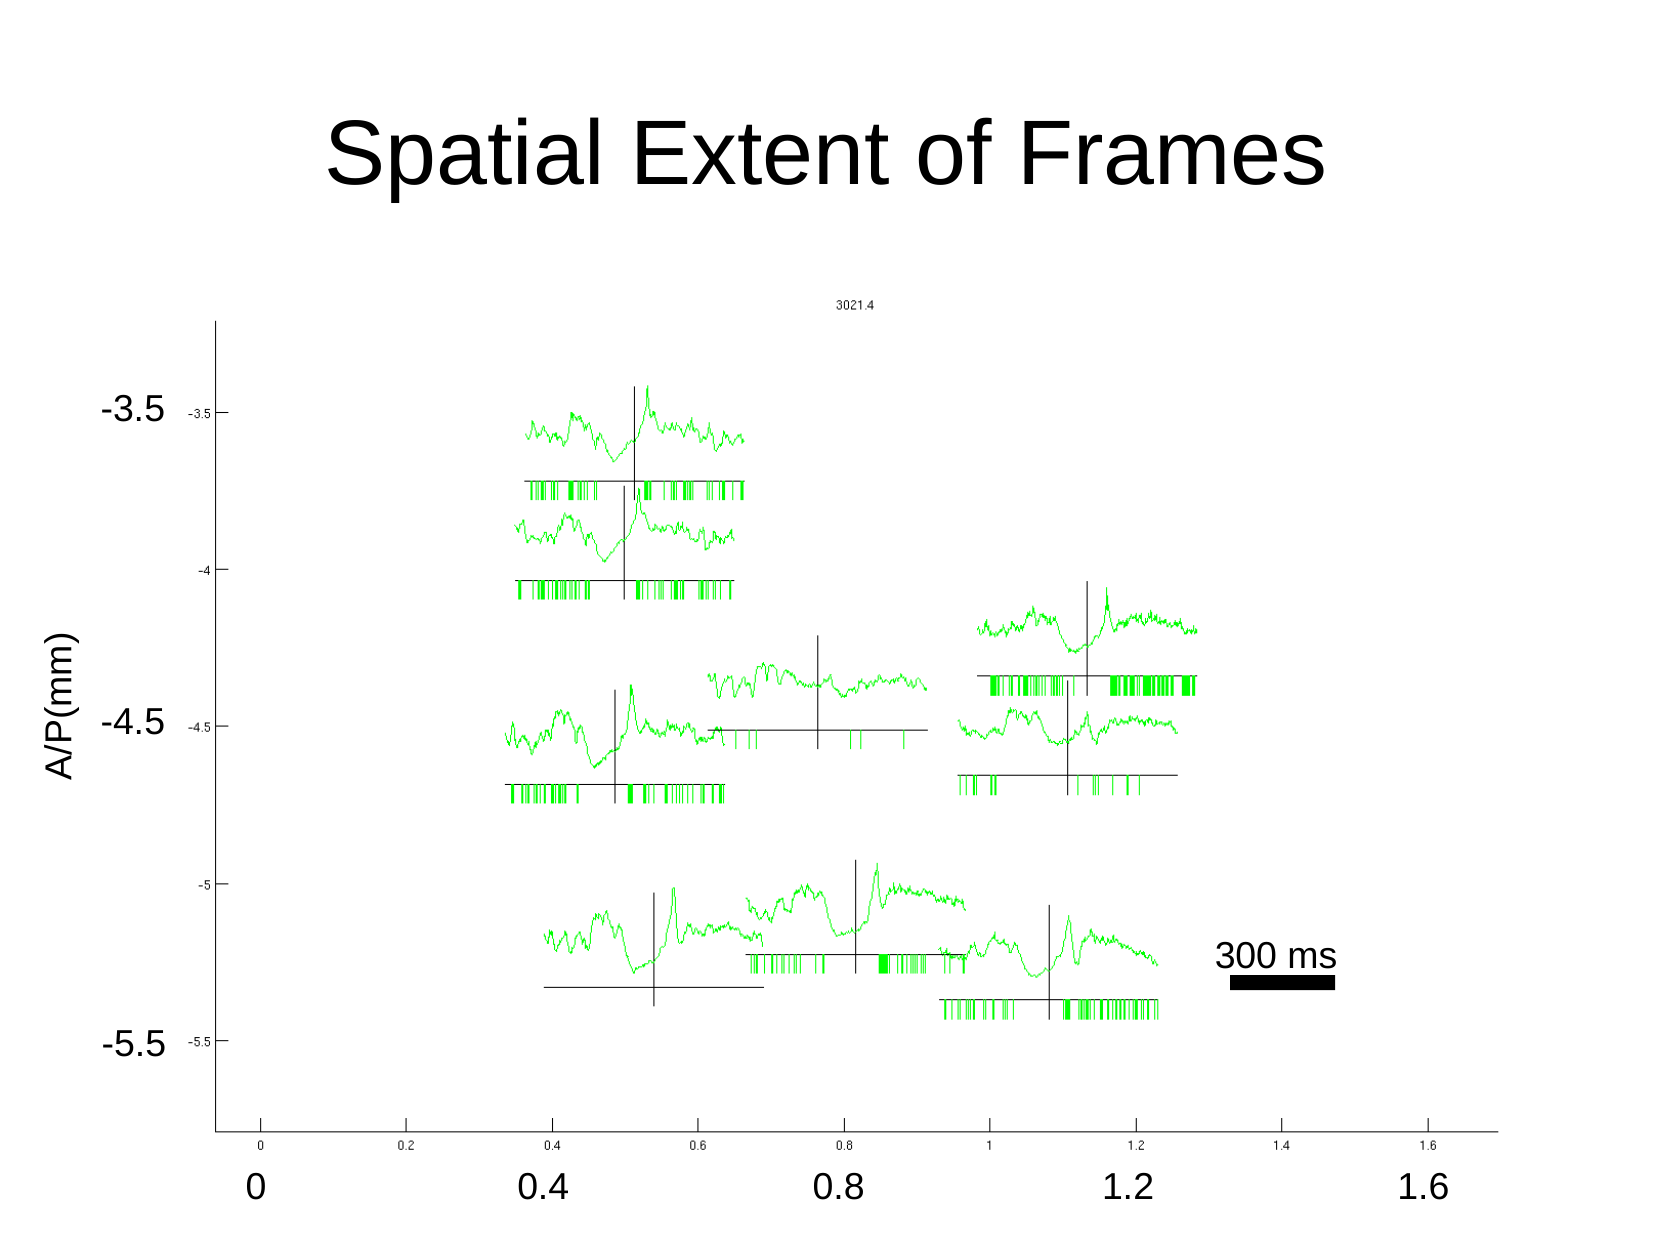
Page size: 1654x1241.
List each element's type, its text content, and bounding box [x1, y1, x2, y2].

text_box 1.6 [1382, 1158, 1465, 1216]
text_box A/P(mm) [30, 617, 87, 796]
title Spatial Extent of Frames [82, 49, 1571, 257]
text_box [1230, 984, 1336, 991]
text_box 0.4 [502, 1158, 585, 1216]
text_box 0.8 [797, 1158, 880, 1216]
text_box 1.2 [1087, 1158, 1170, 1216]
text_box -4.5 [85, 693, 181, 751]
text_box 0 [230, 1158, 282, 1216]
text_box -5.5 [86, 1014, 181, 1072]
picture [0, 246, 1654, 1241]
text_box -3.5 [85, 380, 181, 438]
text_box 300 ms [1200, 926, 1353, 984]
